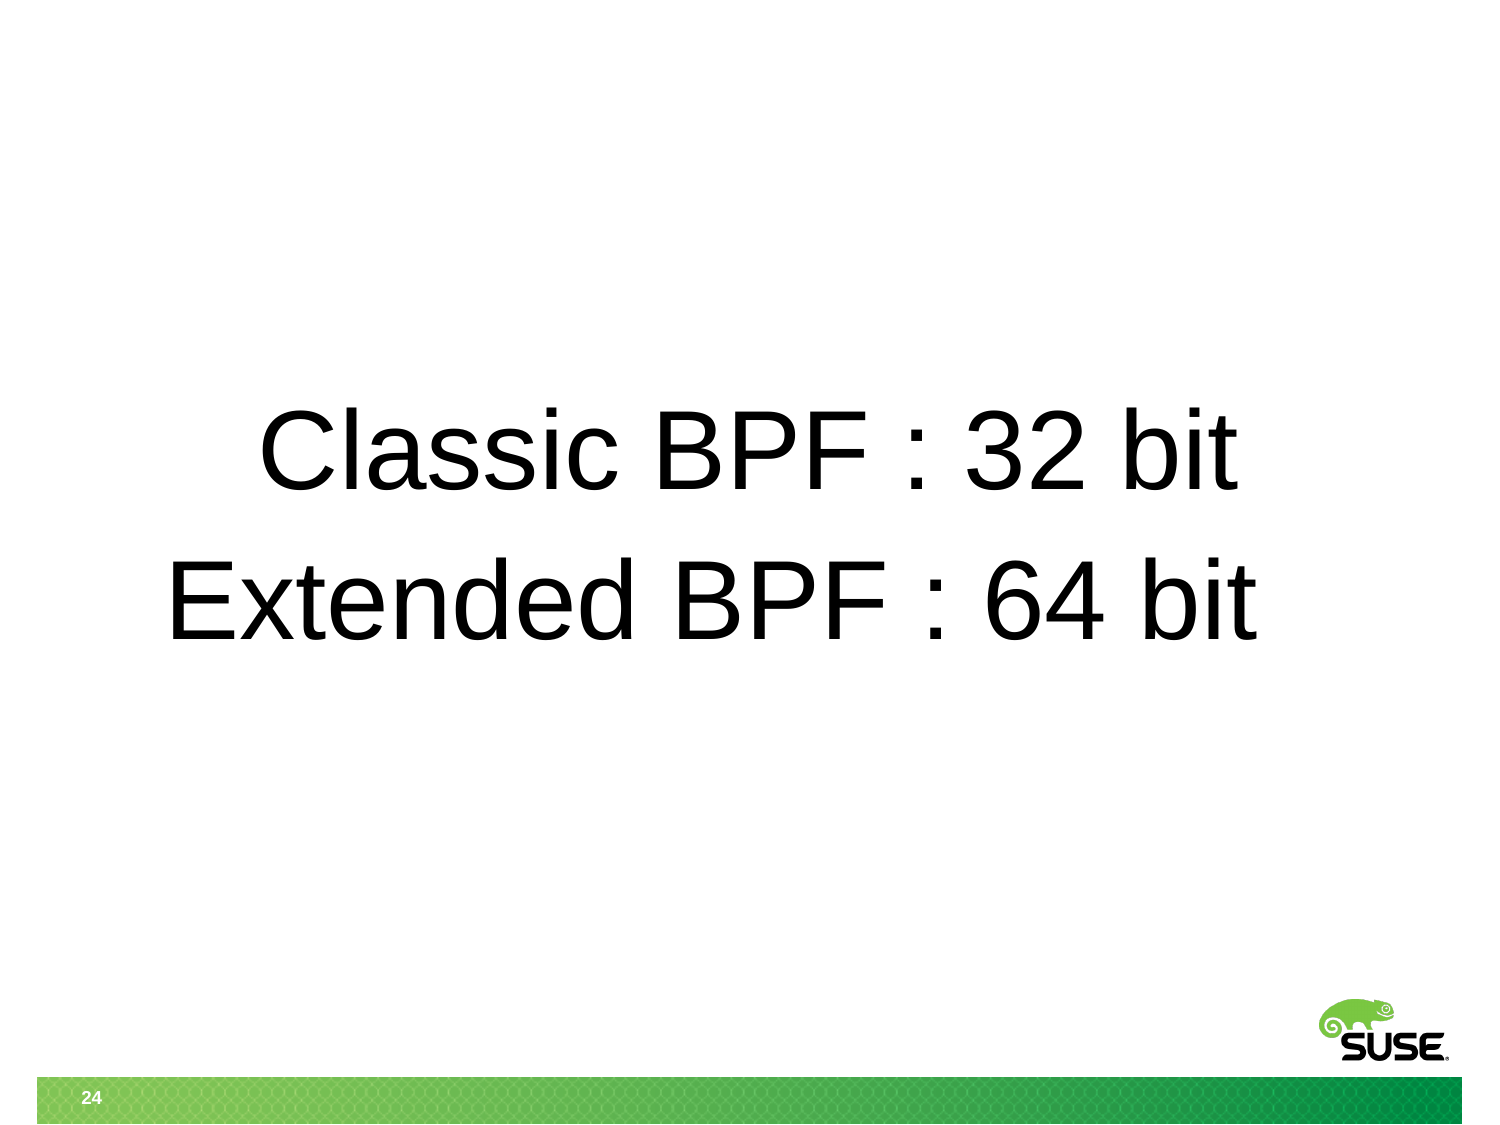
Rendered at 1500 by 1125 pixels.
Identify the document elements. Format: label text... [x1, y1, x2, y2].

picture [37, 1077, 1462, 1124]
picture [1319, 999, 1449, 1061]
list Classic BPF : 32 bit Extended BPF : 64 bit [135, 238, 1372, 982]
